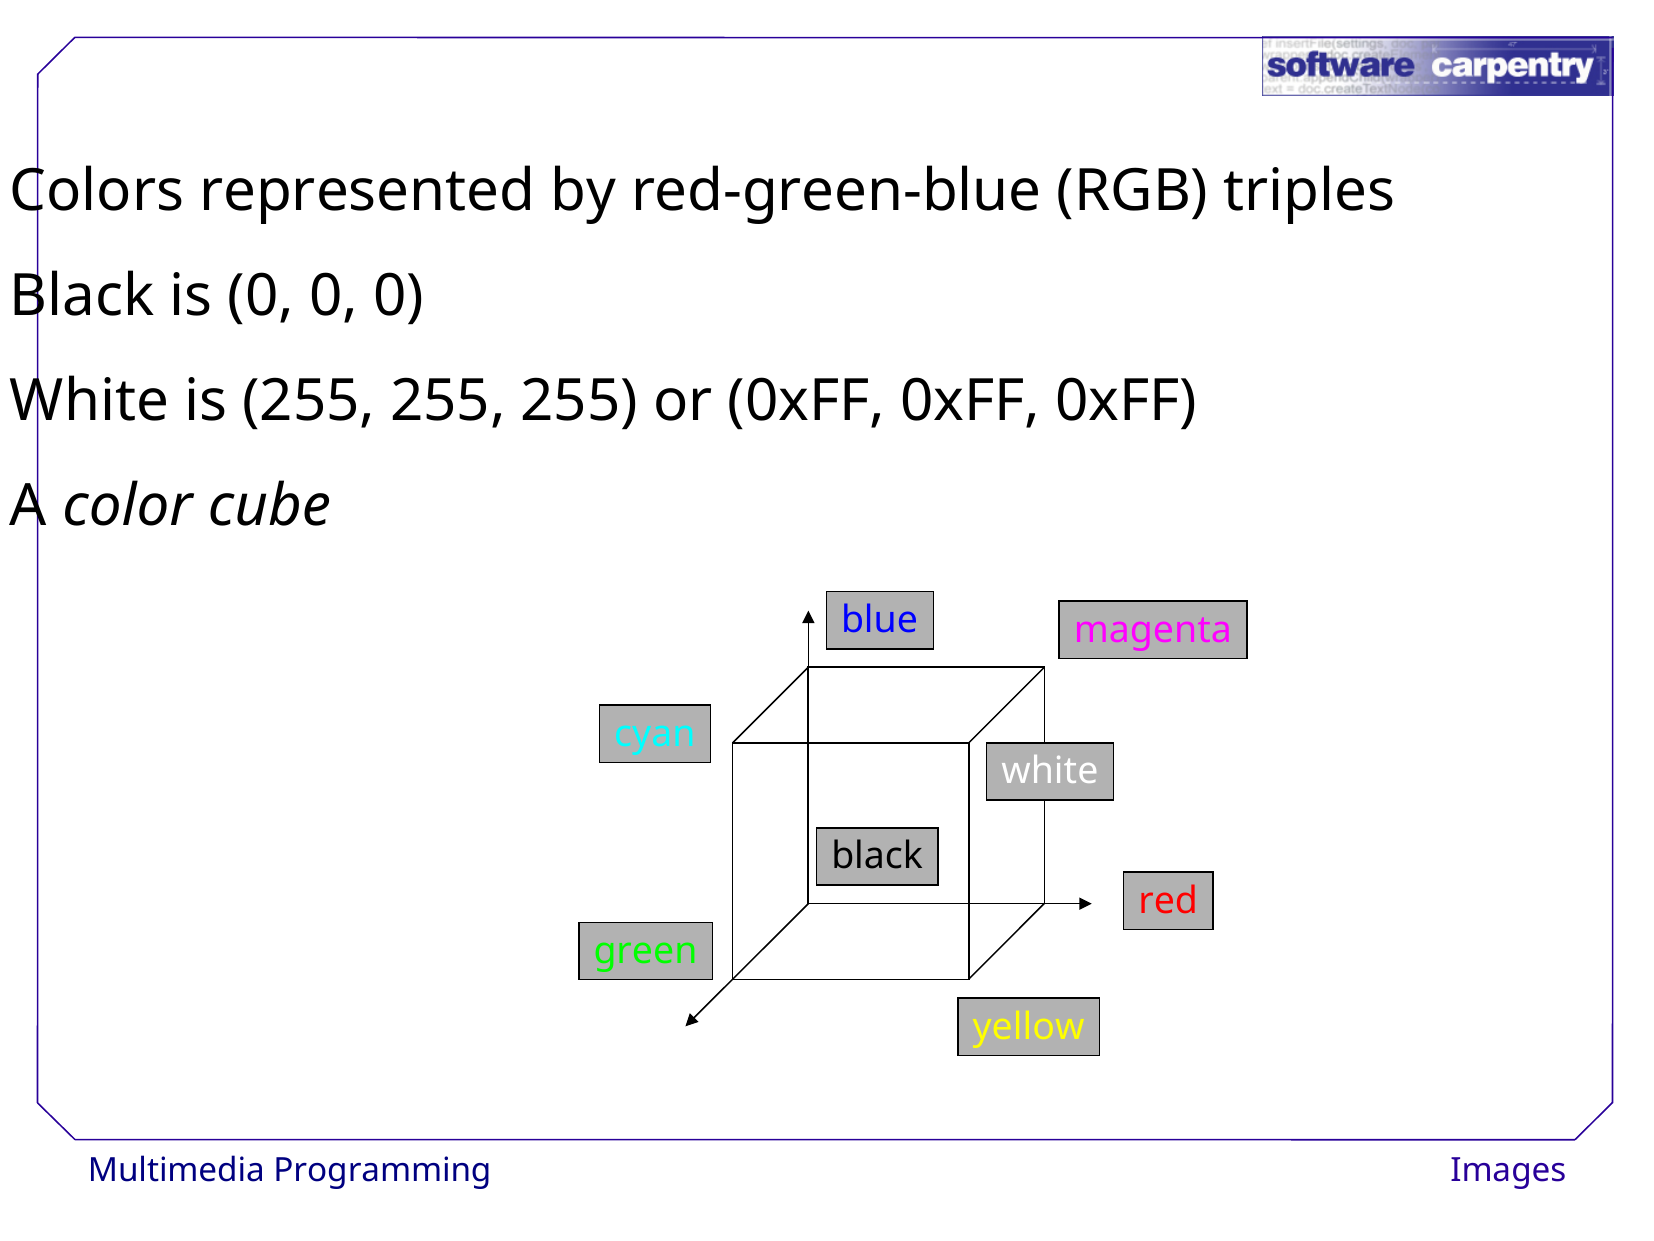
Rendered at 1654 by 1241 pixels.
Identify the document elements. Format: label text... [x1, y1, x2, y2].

text_box black [816, 827, 938, 886]
text_box red [1123, 872, 1213, 930]
text_box magenta [1059, 601, 1247, 659]
text_box cyan [599, 705, 711, 763]
text_box Colors represented by red-green-blue (RGB) triples Black is (0, 0, 0) White is (255, 255, 255) or (0xFF, 0xFF, 0xFF) A color cube [0, 109, 1561, 545]
text_box yellow [957, 998, 1100, 1056]
text_box white [986, 742, 1114, 801]
text_box blue [826, 591, 934, 649]
text_box green [578, 922, 713, 980]
picture [1262, 36, 1614, 96]
